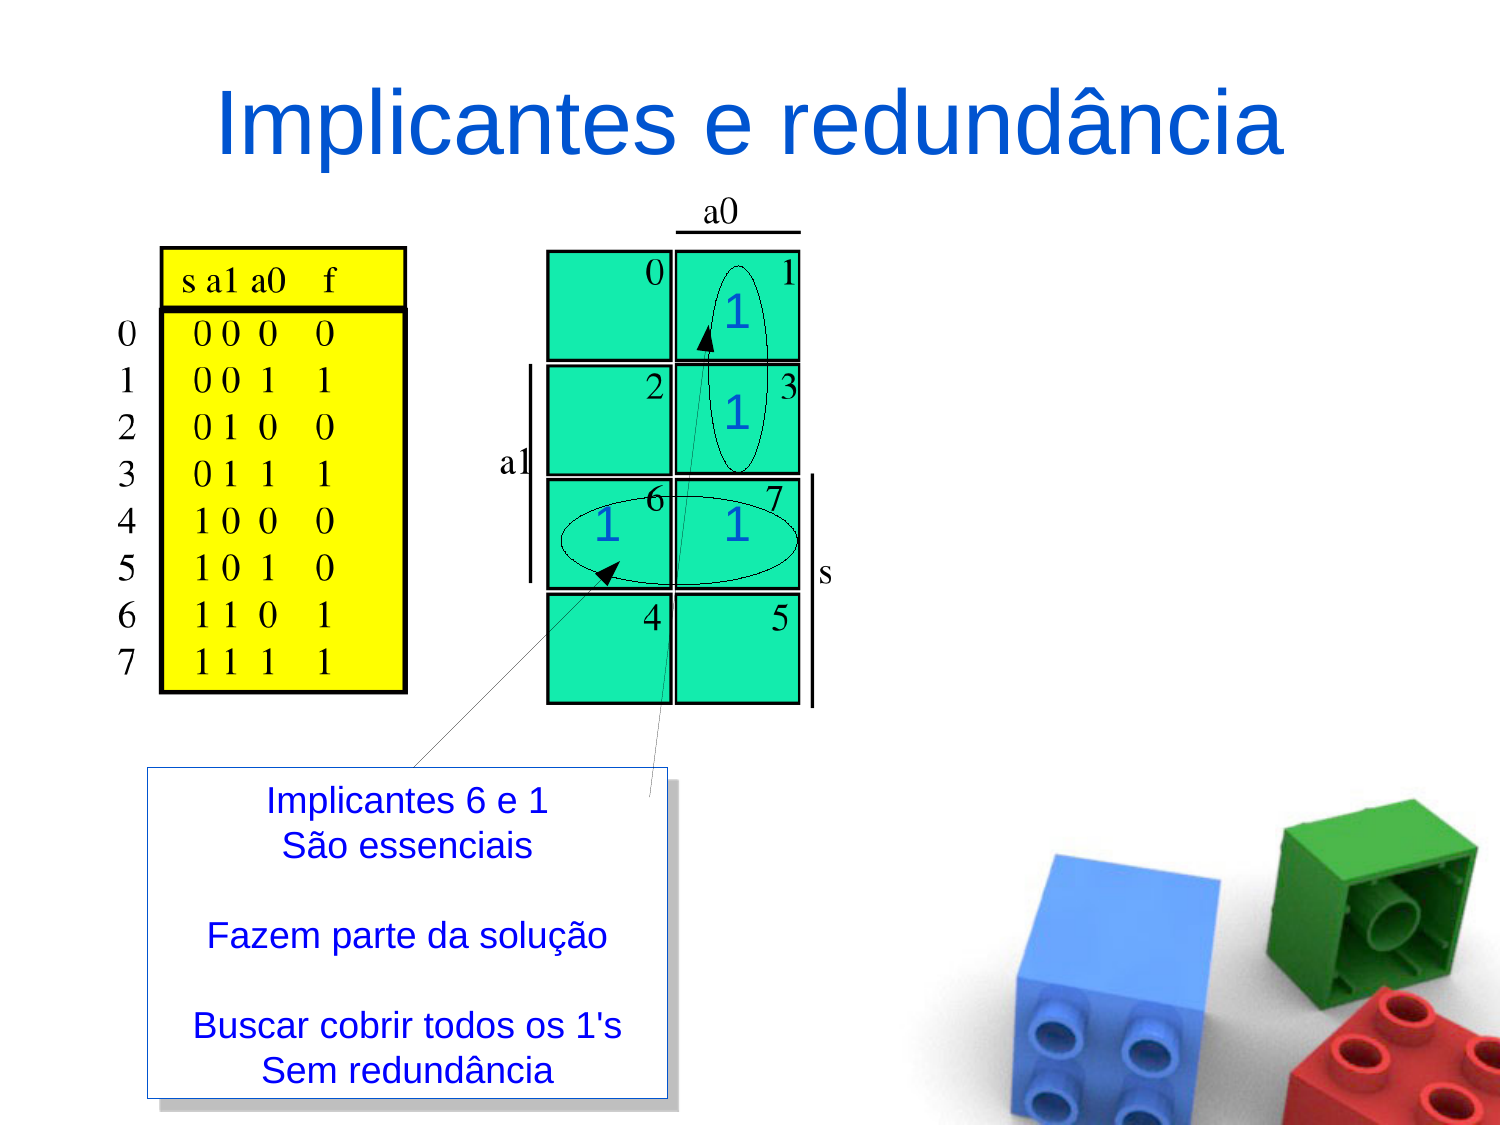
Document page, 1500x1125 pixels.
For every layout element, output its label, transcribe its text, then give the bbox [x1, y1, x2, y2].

title Implicantes e redundância [112, 4, 1388, 241]
text_box Implicantes 6 e 1 São essenciais Fazem parte da solução Buscar cobrir todos os 1's Sem redundância [147, 767, 668, 1099]
picture [118, 187, 1500, 1125]
text_box 1 [708, 271, 767, 347]
text_box 1 [578, 484, 637, 560]
text_box 1 [708, 372, 767, 447]
text_box 1 [708, 484, 767, 560]
